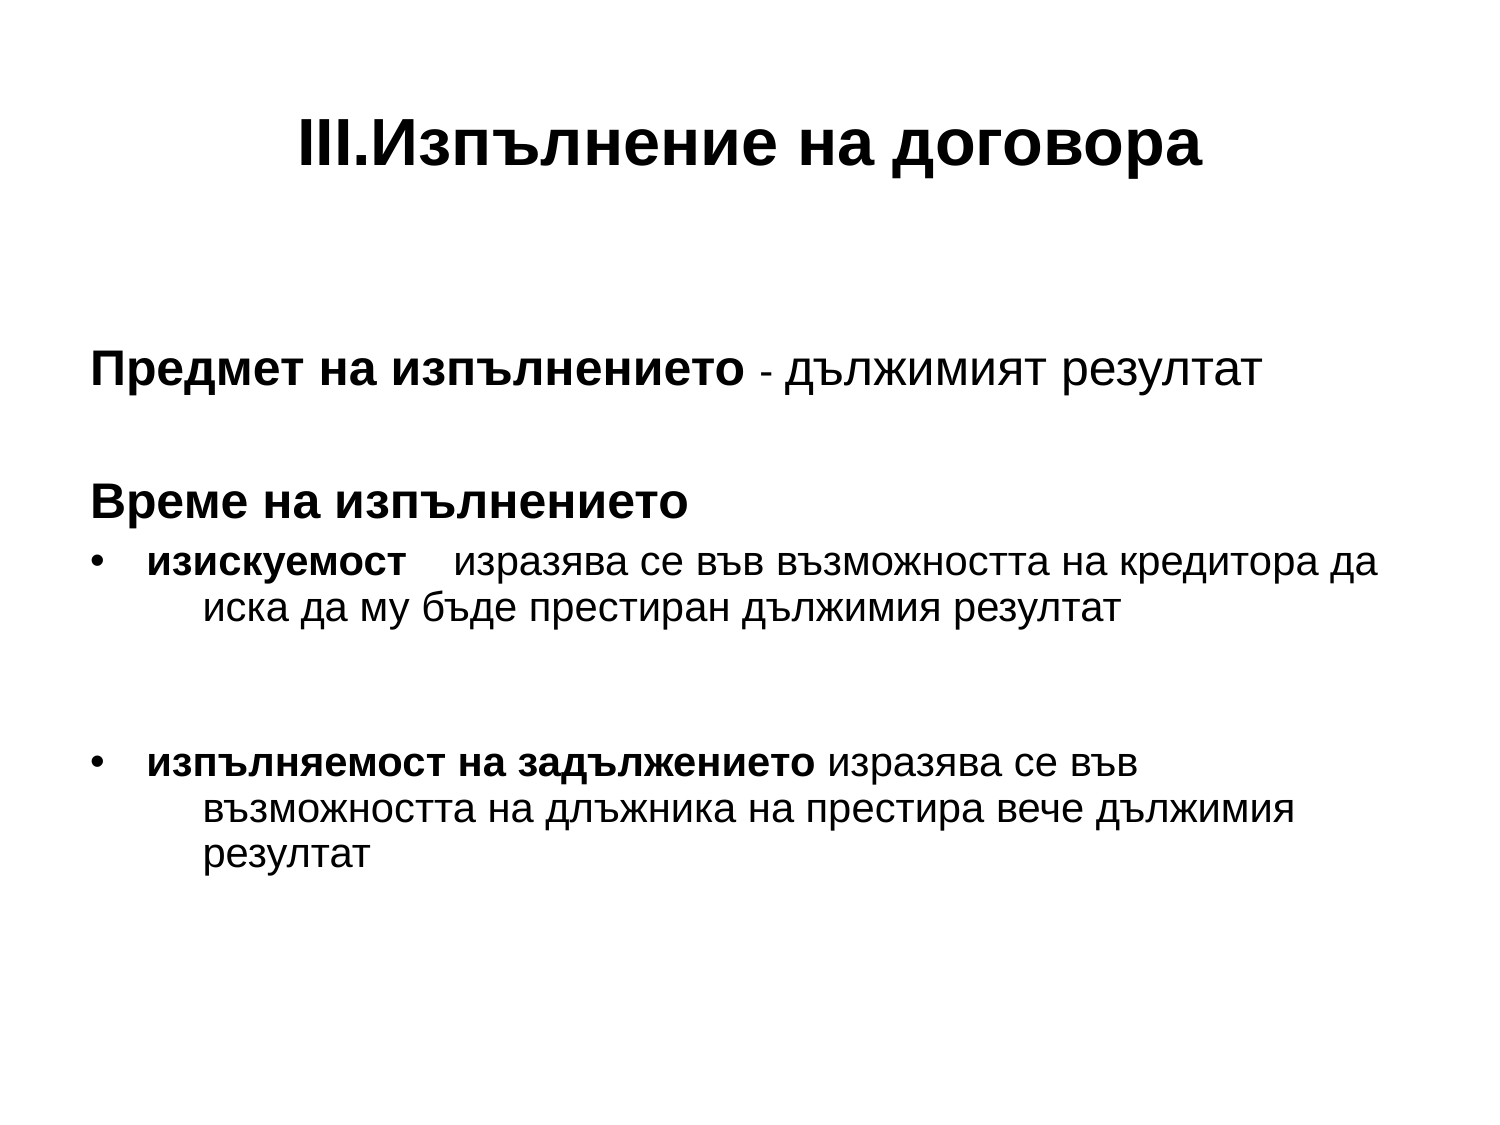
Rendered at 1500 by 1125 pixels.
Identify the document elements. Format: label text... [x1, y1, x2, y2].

title ІІІ.Изпълнение на договора [75, 45, 1426, 233]
list Предмет на изпълнението - дължимият резултат Време на изпълнението изискуемост изразява се във възможността на кредитора да иска да му бъде престиран дължимия резултат изпълняемост на задължението изразява се във възможността на длъжника на престира вече дължимия резултат [75, 262, 1426, 1005]
